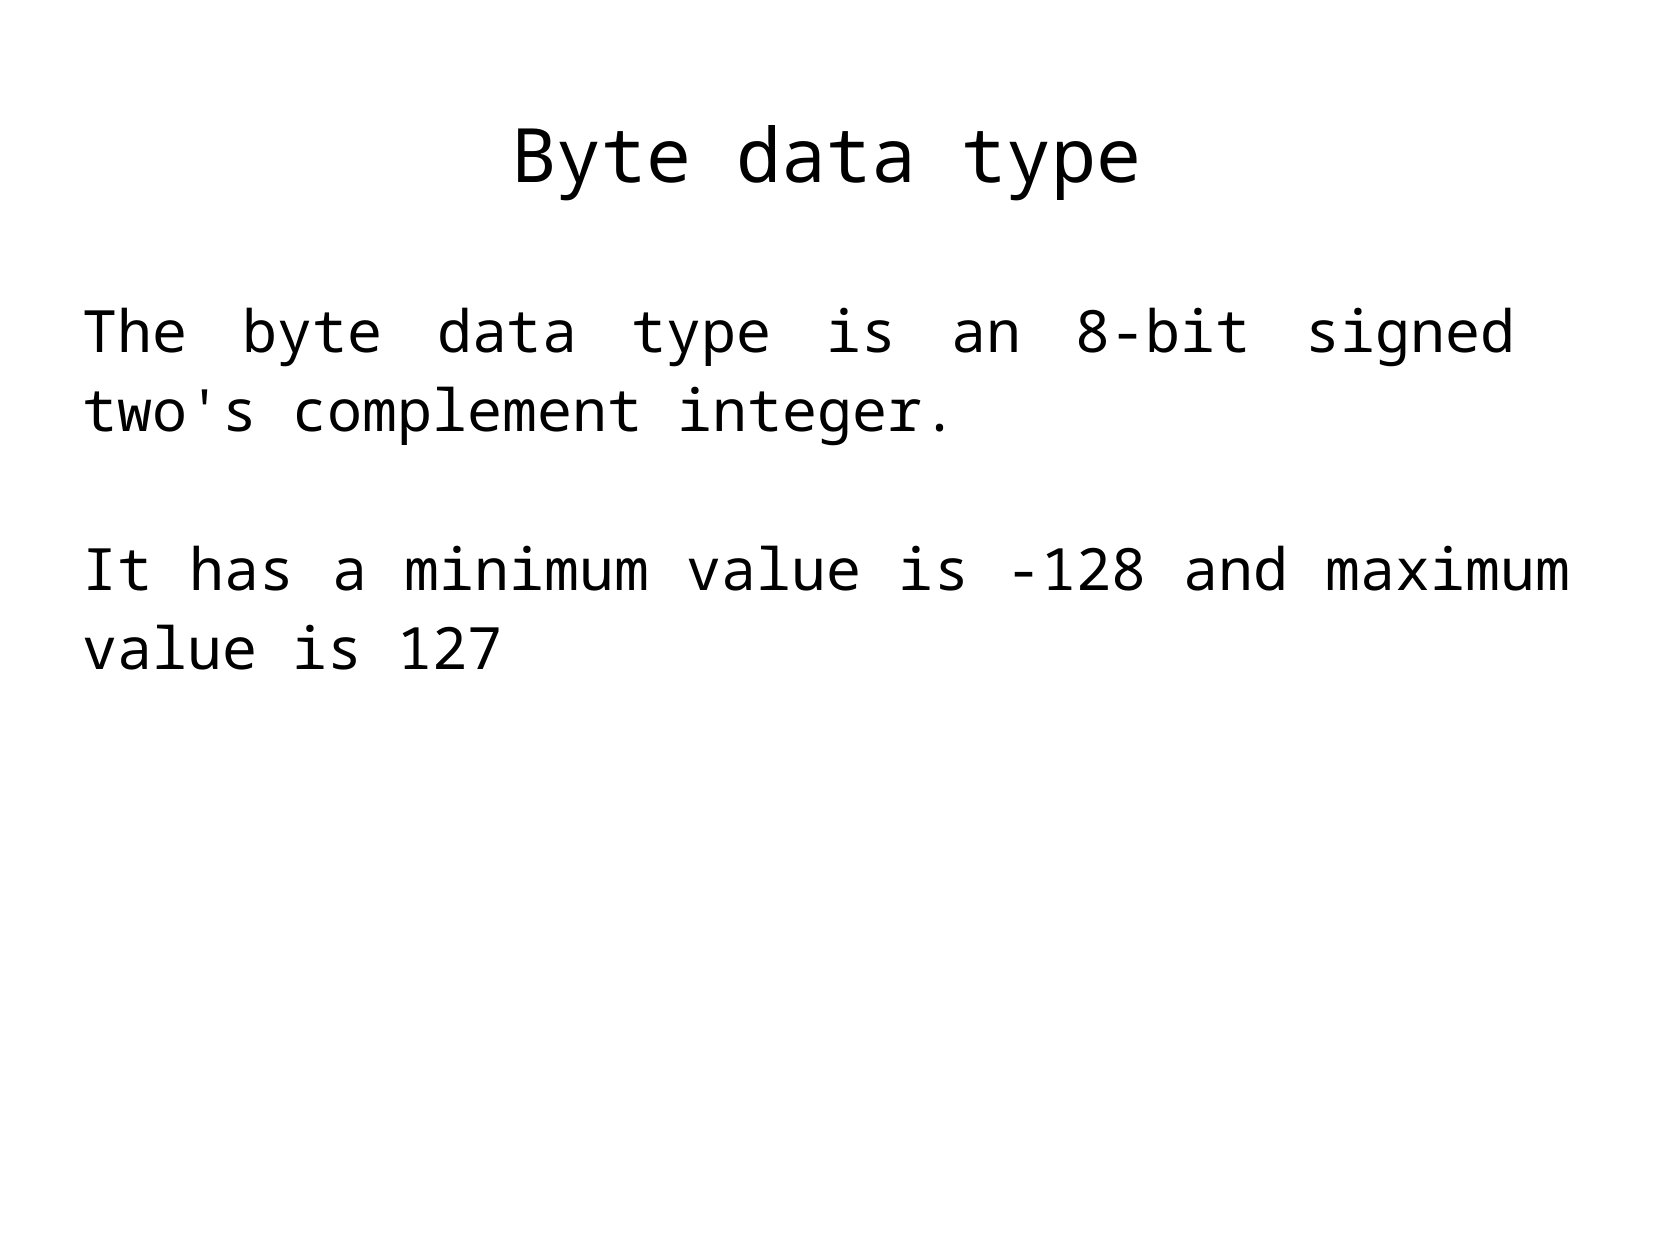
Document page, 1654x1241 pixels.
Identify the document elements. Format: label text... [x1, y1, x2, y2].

subtitle The byte data type is an 8-bit signed two's complement integer. It has a minimum value is -128 and maximum value is 127 [82, 290, 1571, 1010]
title Byte data type [82, 49, 1571, 257]
